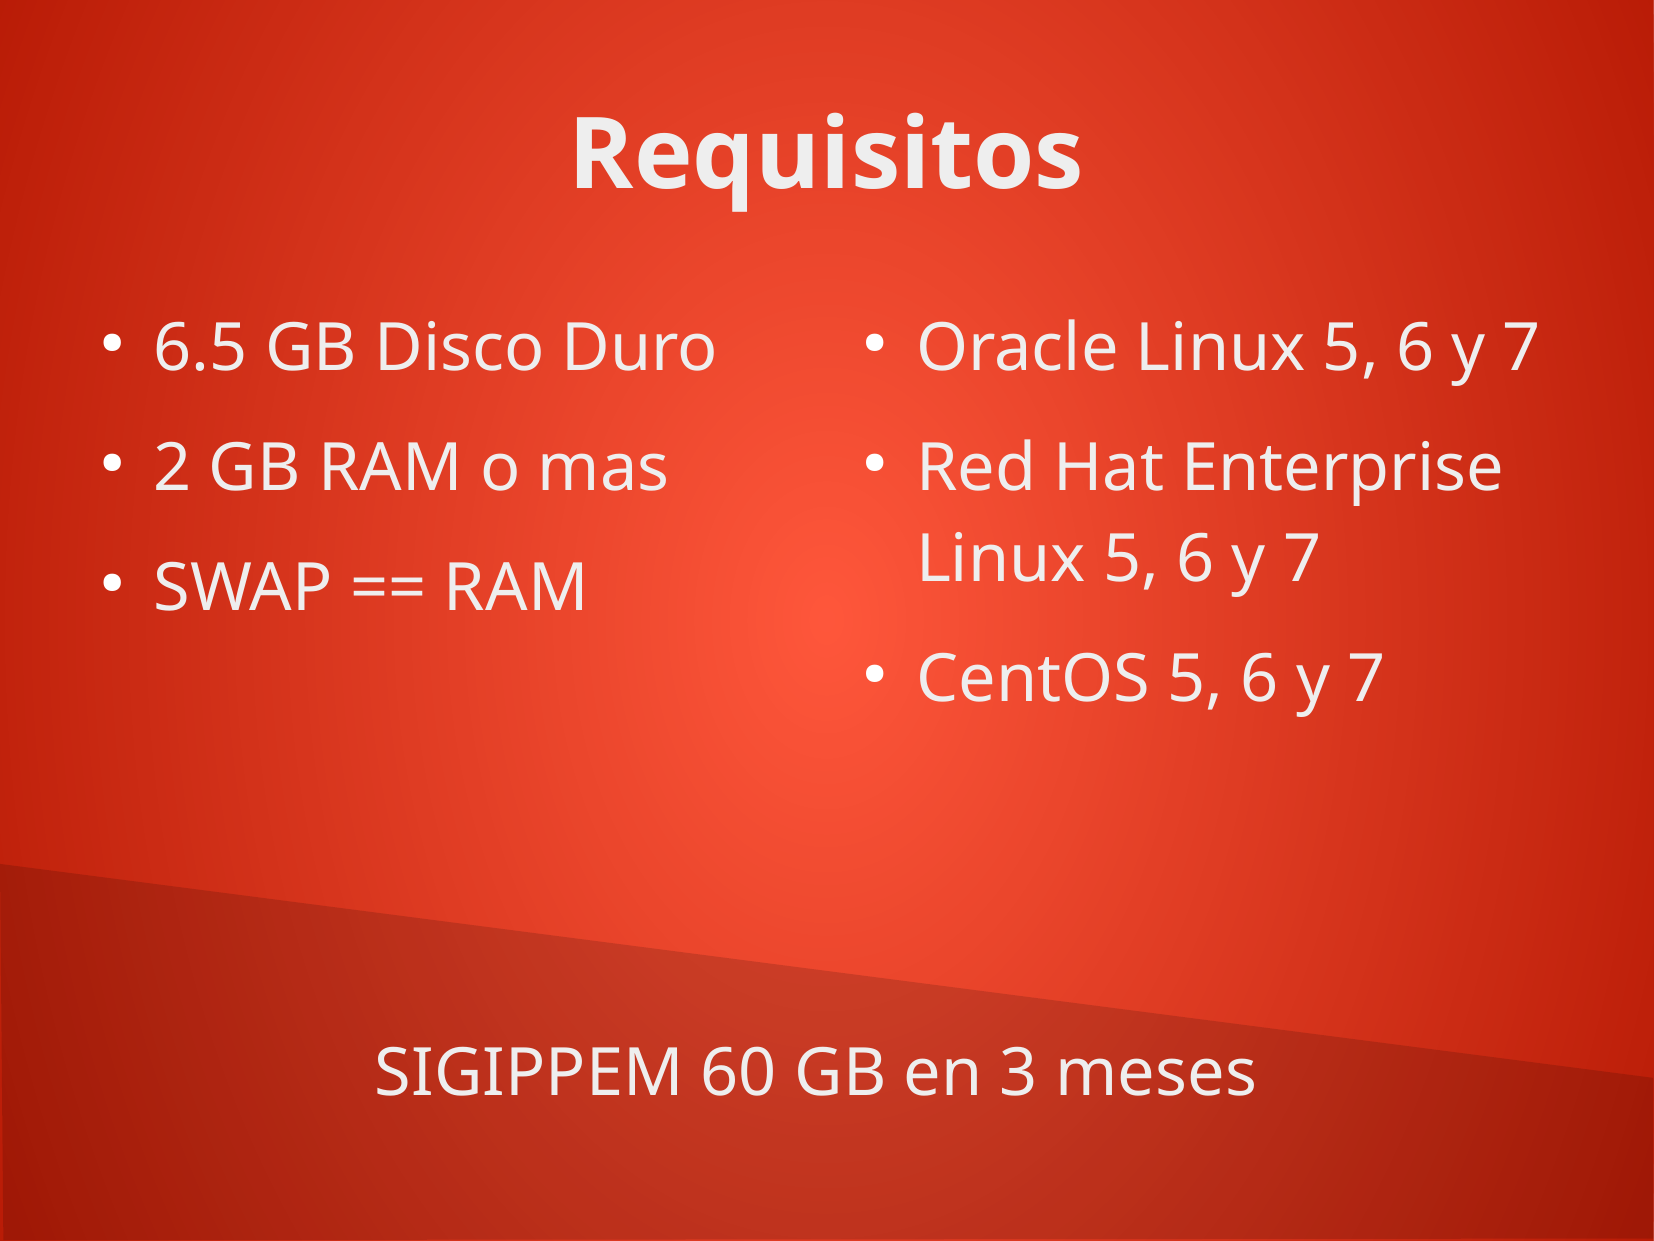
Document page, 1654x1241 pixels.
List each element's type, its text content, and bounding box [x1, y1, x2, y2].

list 6.5 GB Disco Duro 2 GB RAM o mas SWAP == RAM [82, 299, 809, 1019]
title Requisitos [82, 47, 1571, 252]
text_box SIGIPPEM 60 GB en 3 meses [360, 1016, 1244, 1111]
list Oracle Linux 5, 6 y 7 Red Hat Enterprise Linux 5, 6 y 7 CentOS 5, 6 y 7 [845, 299, 1572, 1019]
